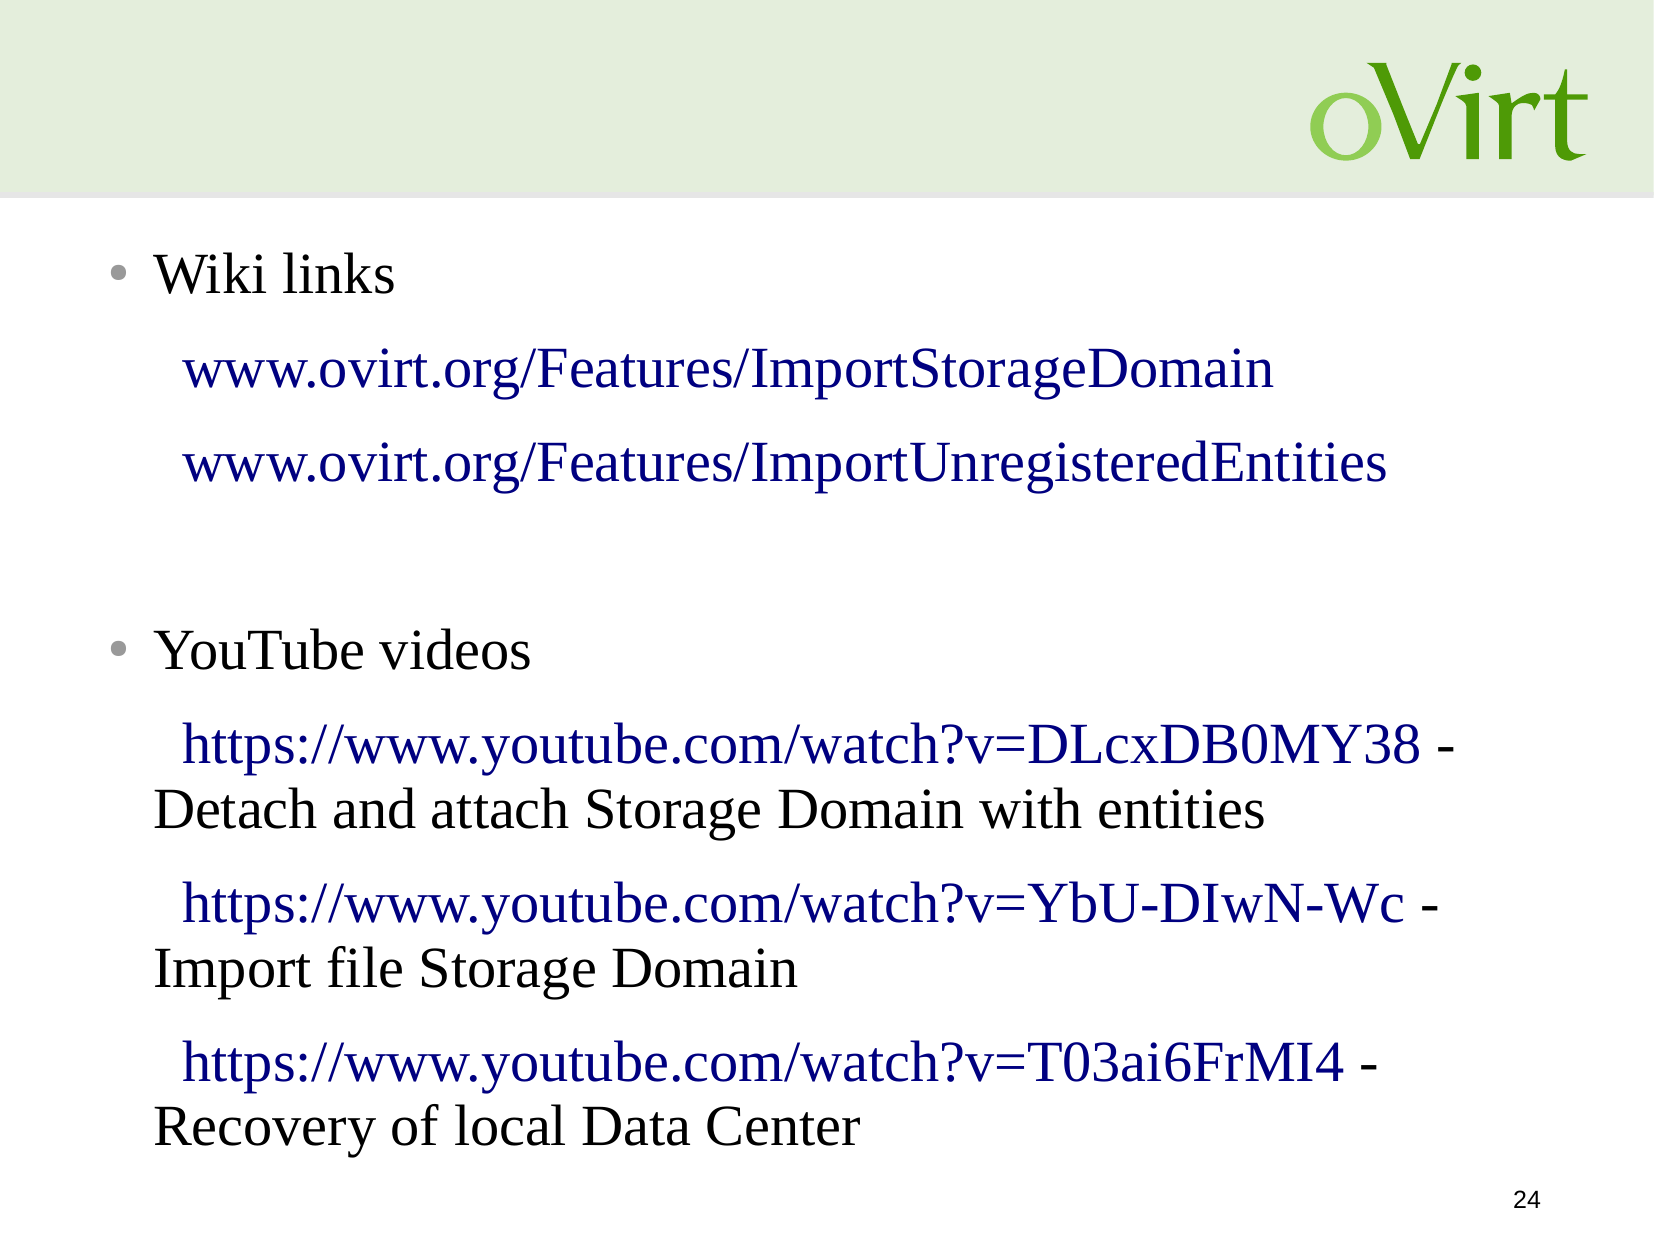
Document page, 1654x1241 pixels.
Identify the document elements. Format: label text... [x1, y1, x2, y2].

list Wiki links www.ovirt.org/Features/ImportStorageDomain www.ovirt.org/Features/ImportUnregisteredEntities YouTube videos https://www.youtube.com/watch?v=DLcxDB0MY38 - Detach and attach Storage Domain with entities https://www.youtube.com/watch?v=YbU-DIwN-Wc - Import file Storage Domain https://www.youtube.com/watch?v=T03ai6FrMI4 - Recovery of local Data Center [93, 241, 1582, 1159]
